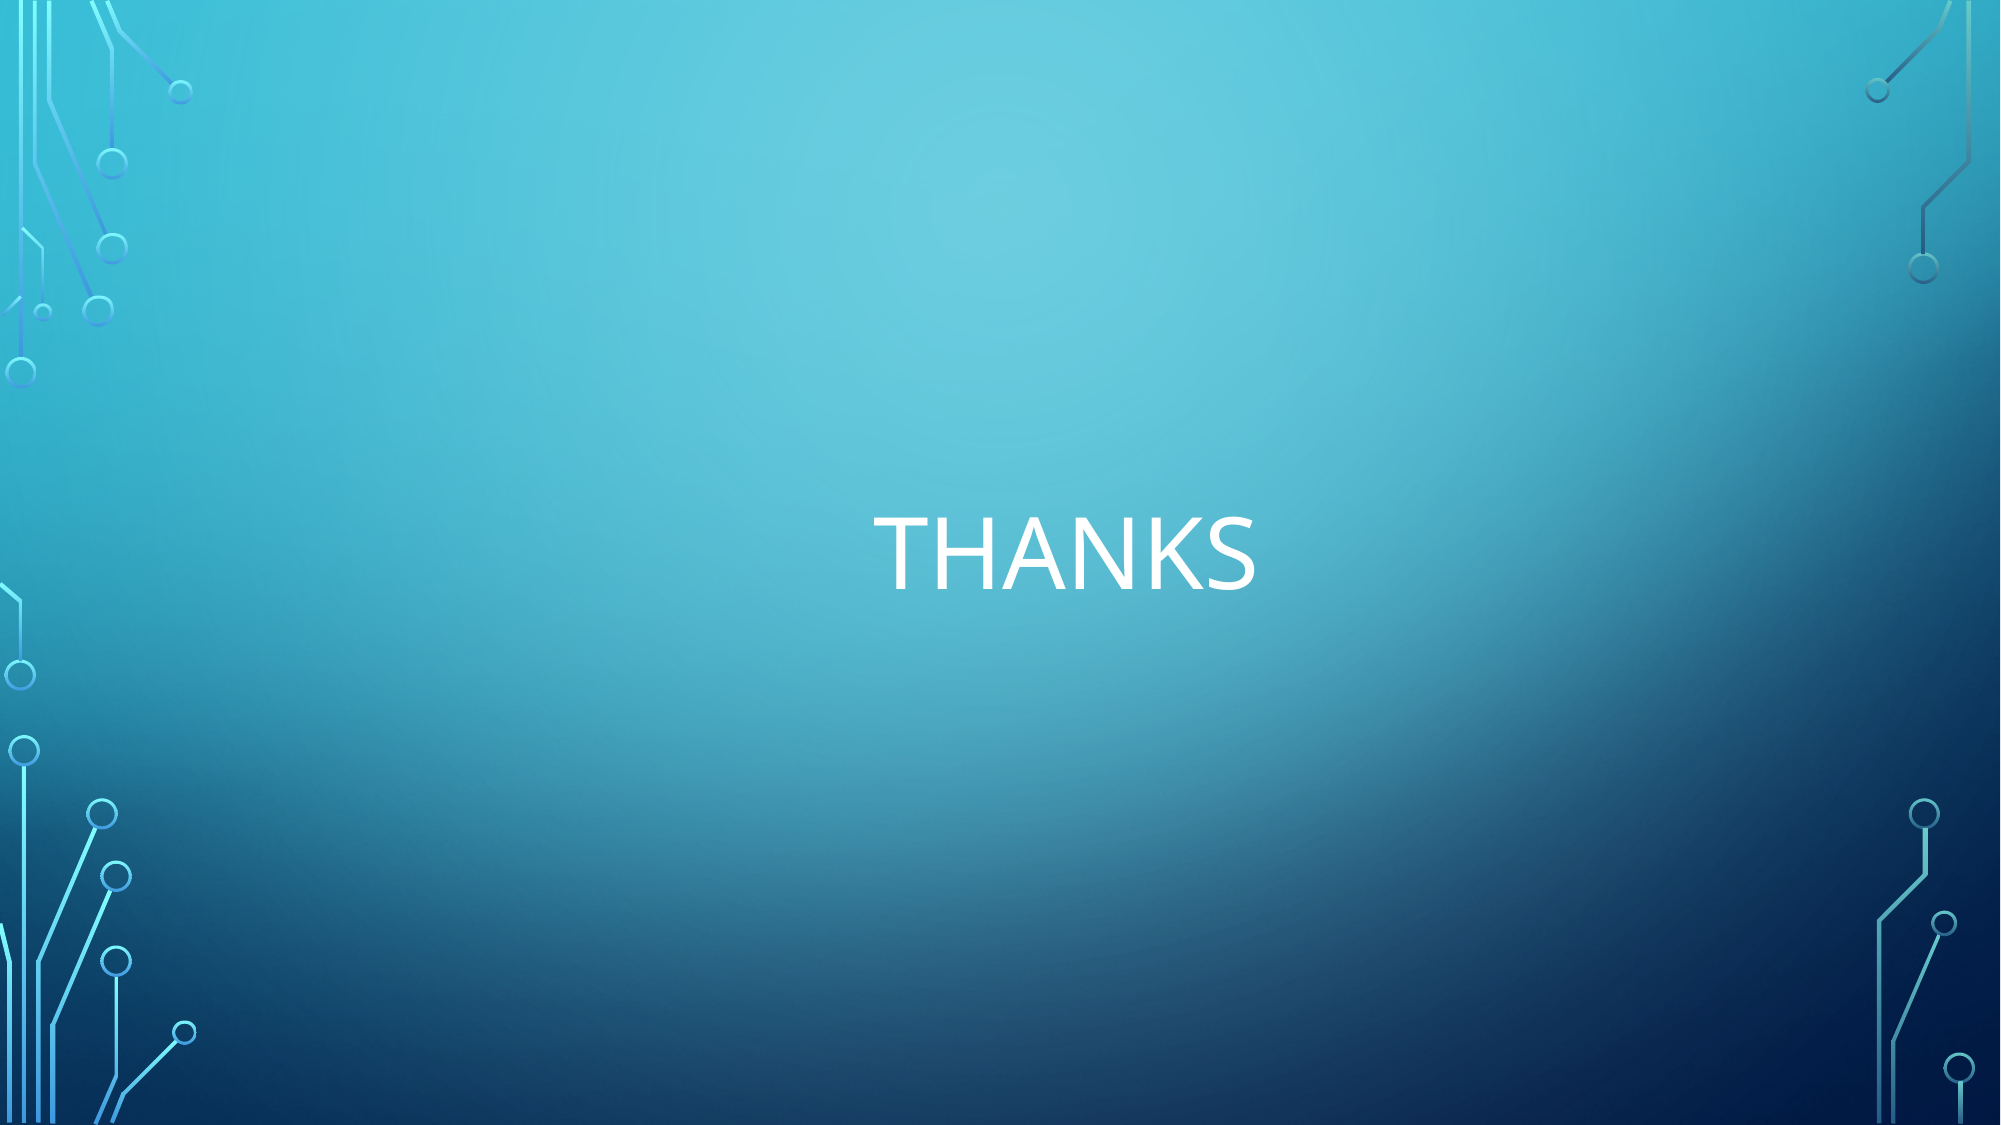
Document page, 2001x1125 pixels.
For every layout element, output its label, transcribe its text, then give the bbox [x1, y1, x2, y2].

title ThanKs [858, 496, 1347, 563]
